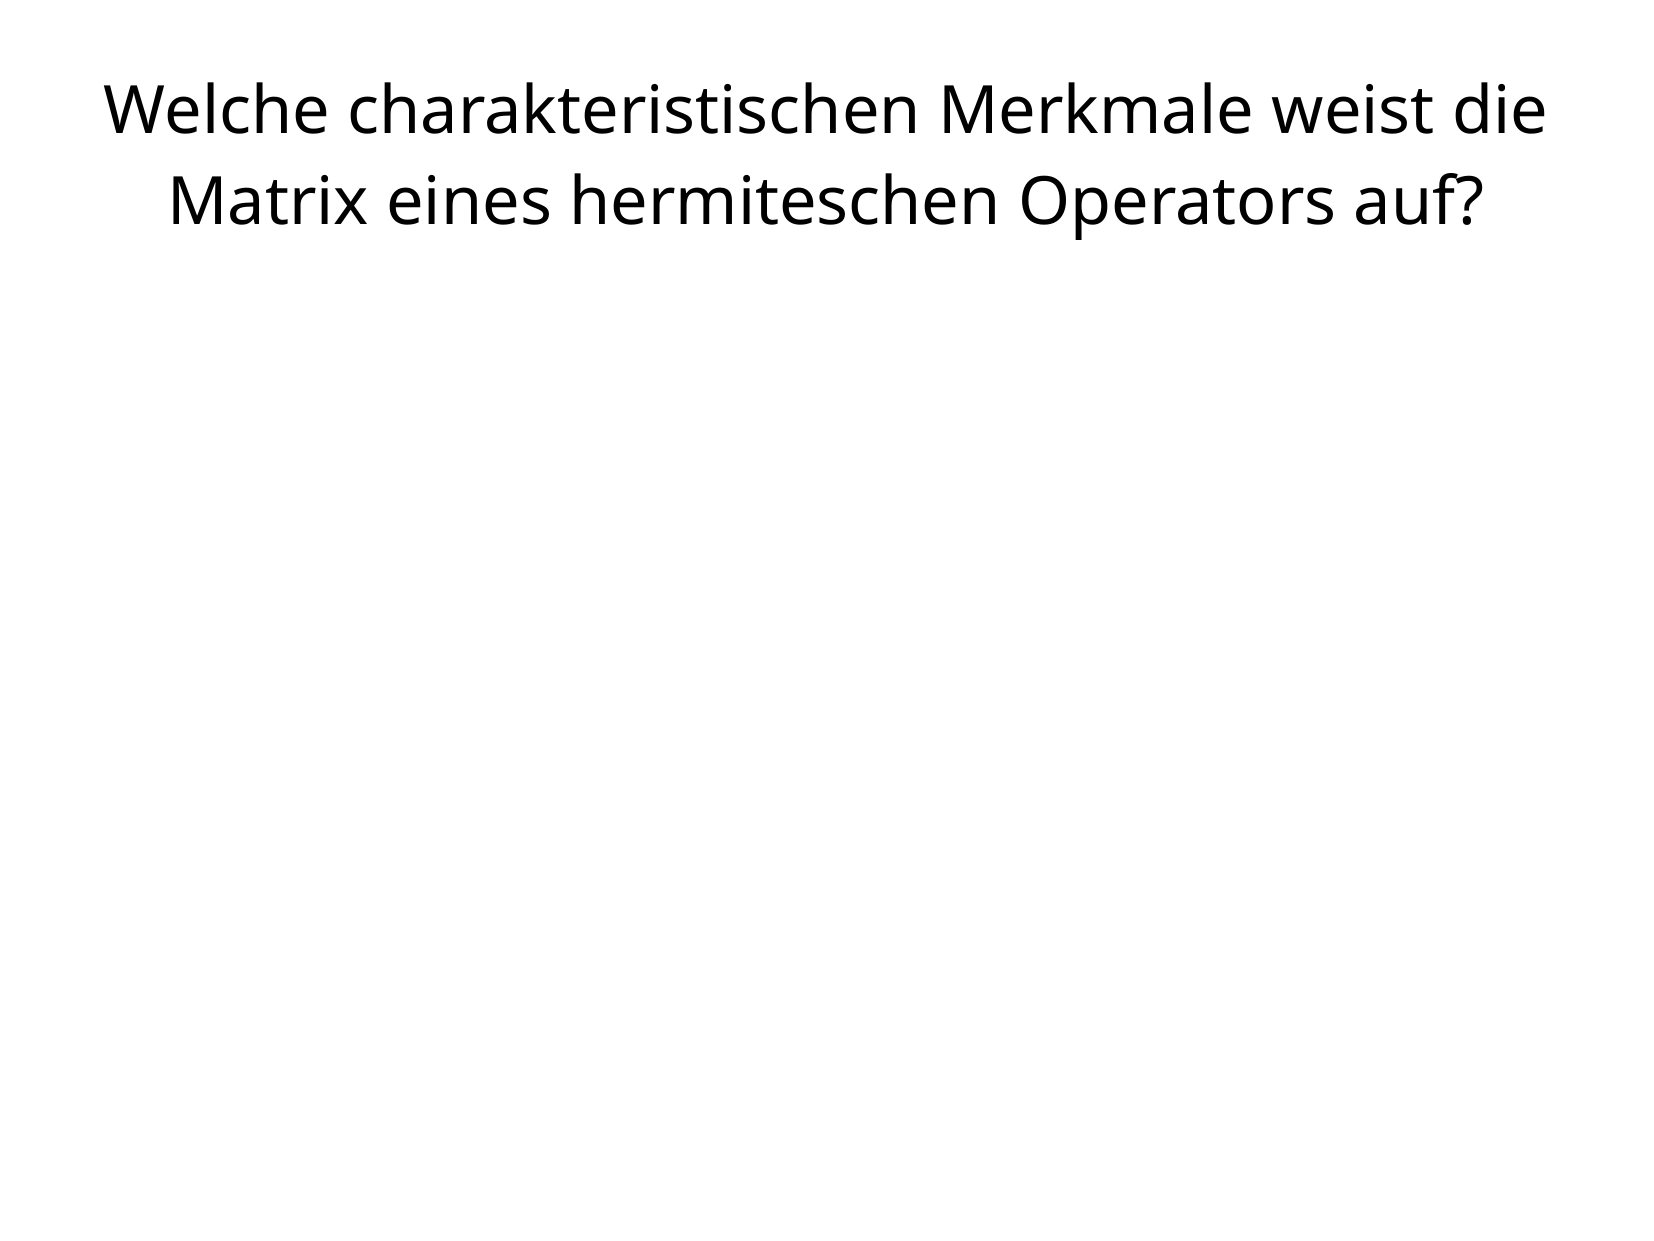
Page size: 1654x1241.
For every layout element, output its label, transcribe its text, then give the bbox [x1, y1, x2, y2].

title Welche charakteristischen Merkmale weist die Matrix eines hermiteschen Operators auf? [82, 49, 1571, 257]
